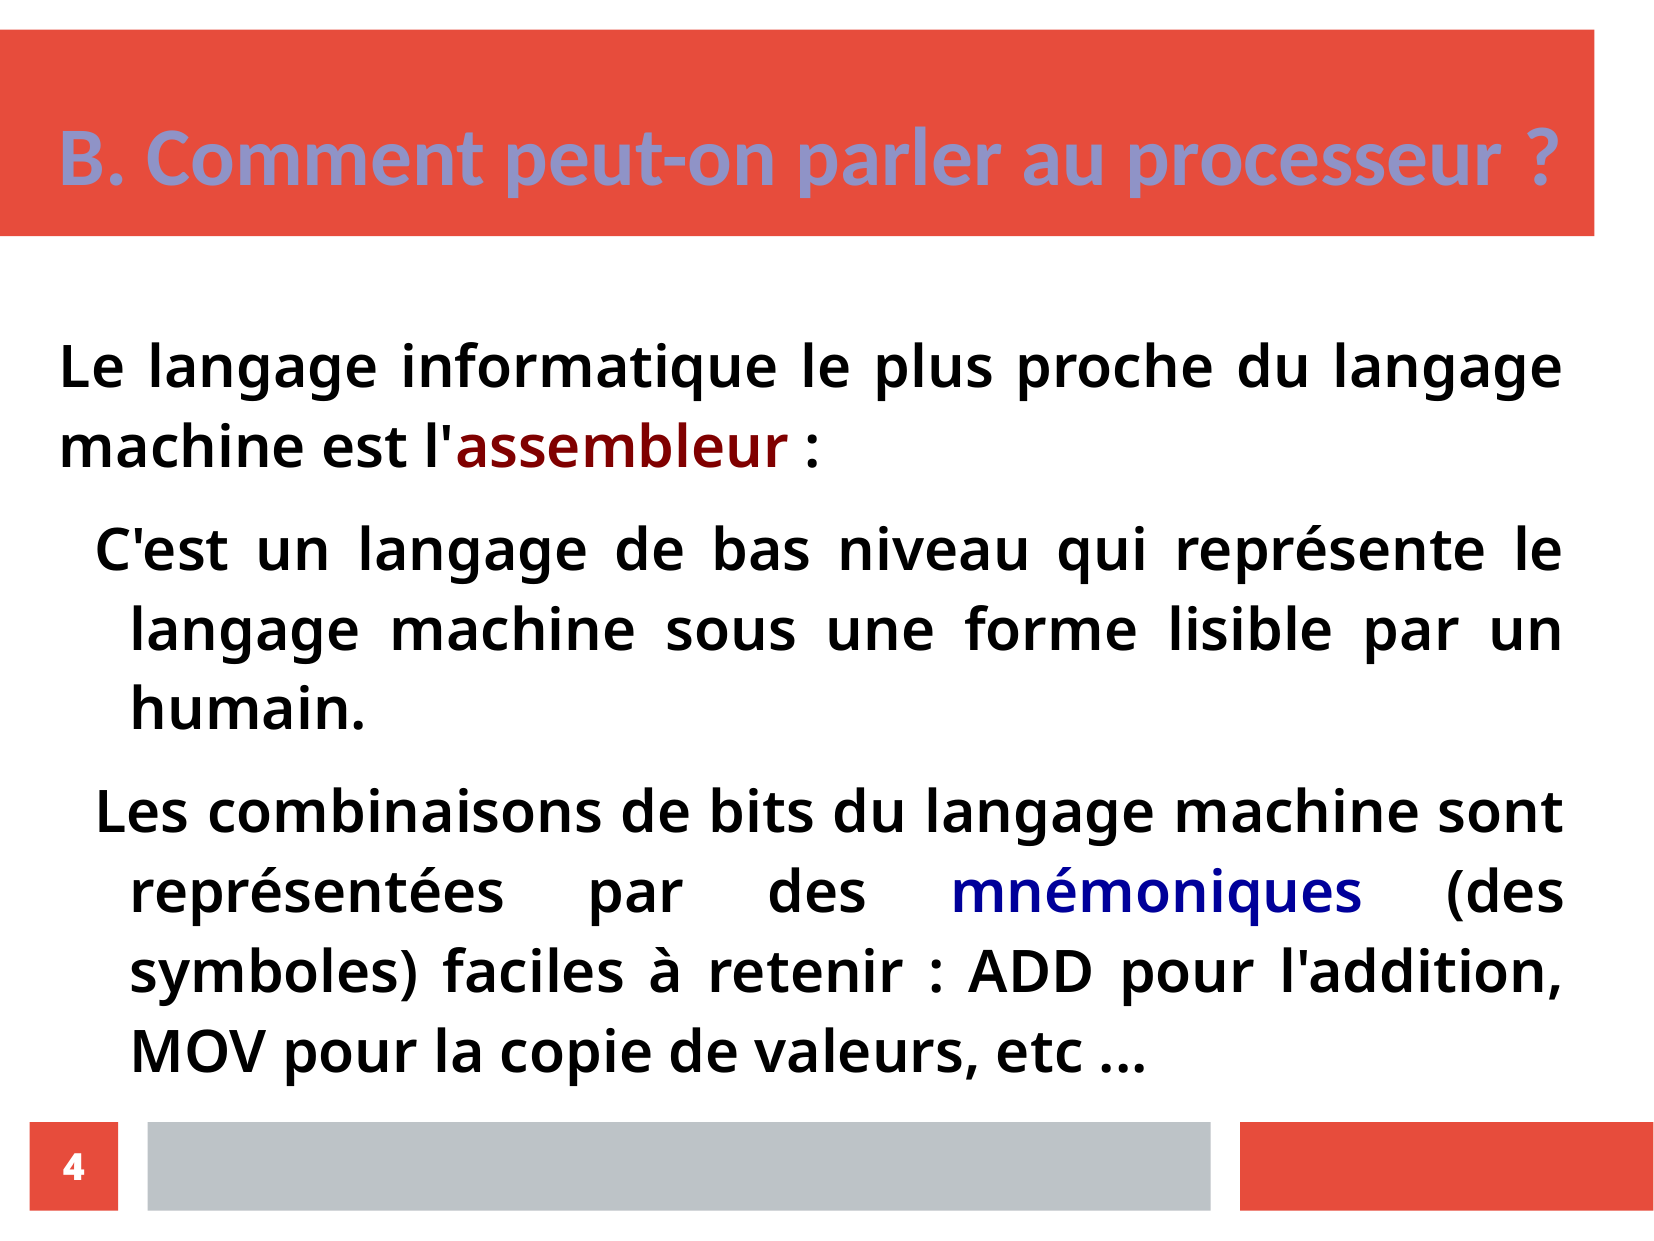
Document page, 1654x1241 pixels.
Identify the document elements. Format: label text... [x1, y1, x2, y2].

title B. Comment peut-on parler au processeur ? [59, 59, 1595, 207]
list Le langage informatique le plus proche du langage machine est l'assembleur : C'est un langage de bas niveau qui représente le langage machine sous une forme lisible par un humain. Les combinaisons de bits du langage machine sont représentées par des mnémoniques (des symboles) faciles à retenir : ADD pour l'addition, MOV pour la copie de valeurs, etc ... [59, 324, 1565, 1093]
